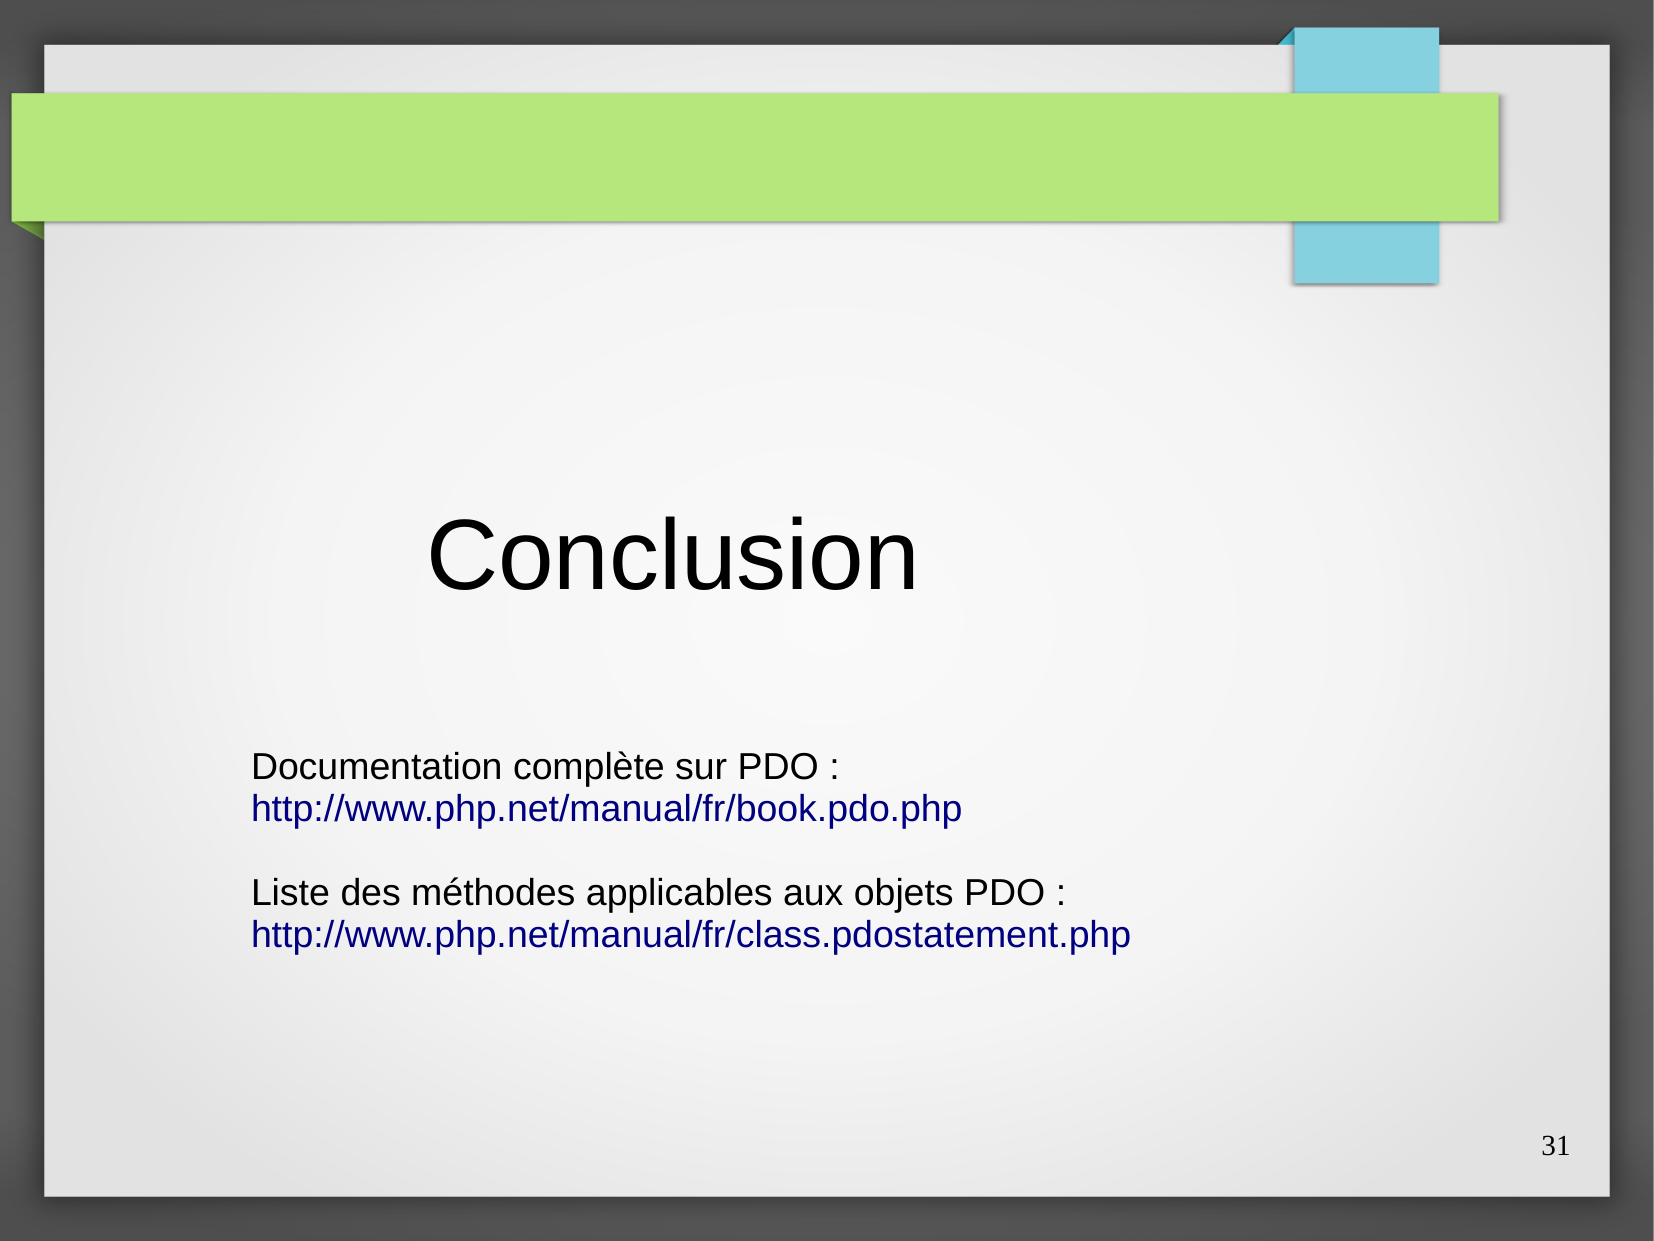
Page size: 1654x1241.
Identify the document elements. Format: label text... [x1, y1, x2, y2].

picture [0, 0, 1654, 1241]
text_box Documentation complète sur PDO : http://www.php.net/manual/fr/book.pdo.php Liste des méthodes applicables aux objets PDO : http://www.php.net/manual/fr/class.pdostatement.php [236, 738, 1536, 1005]
subtitle Conclusion [82, 94, 1264, 1015]
